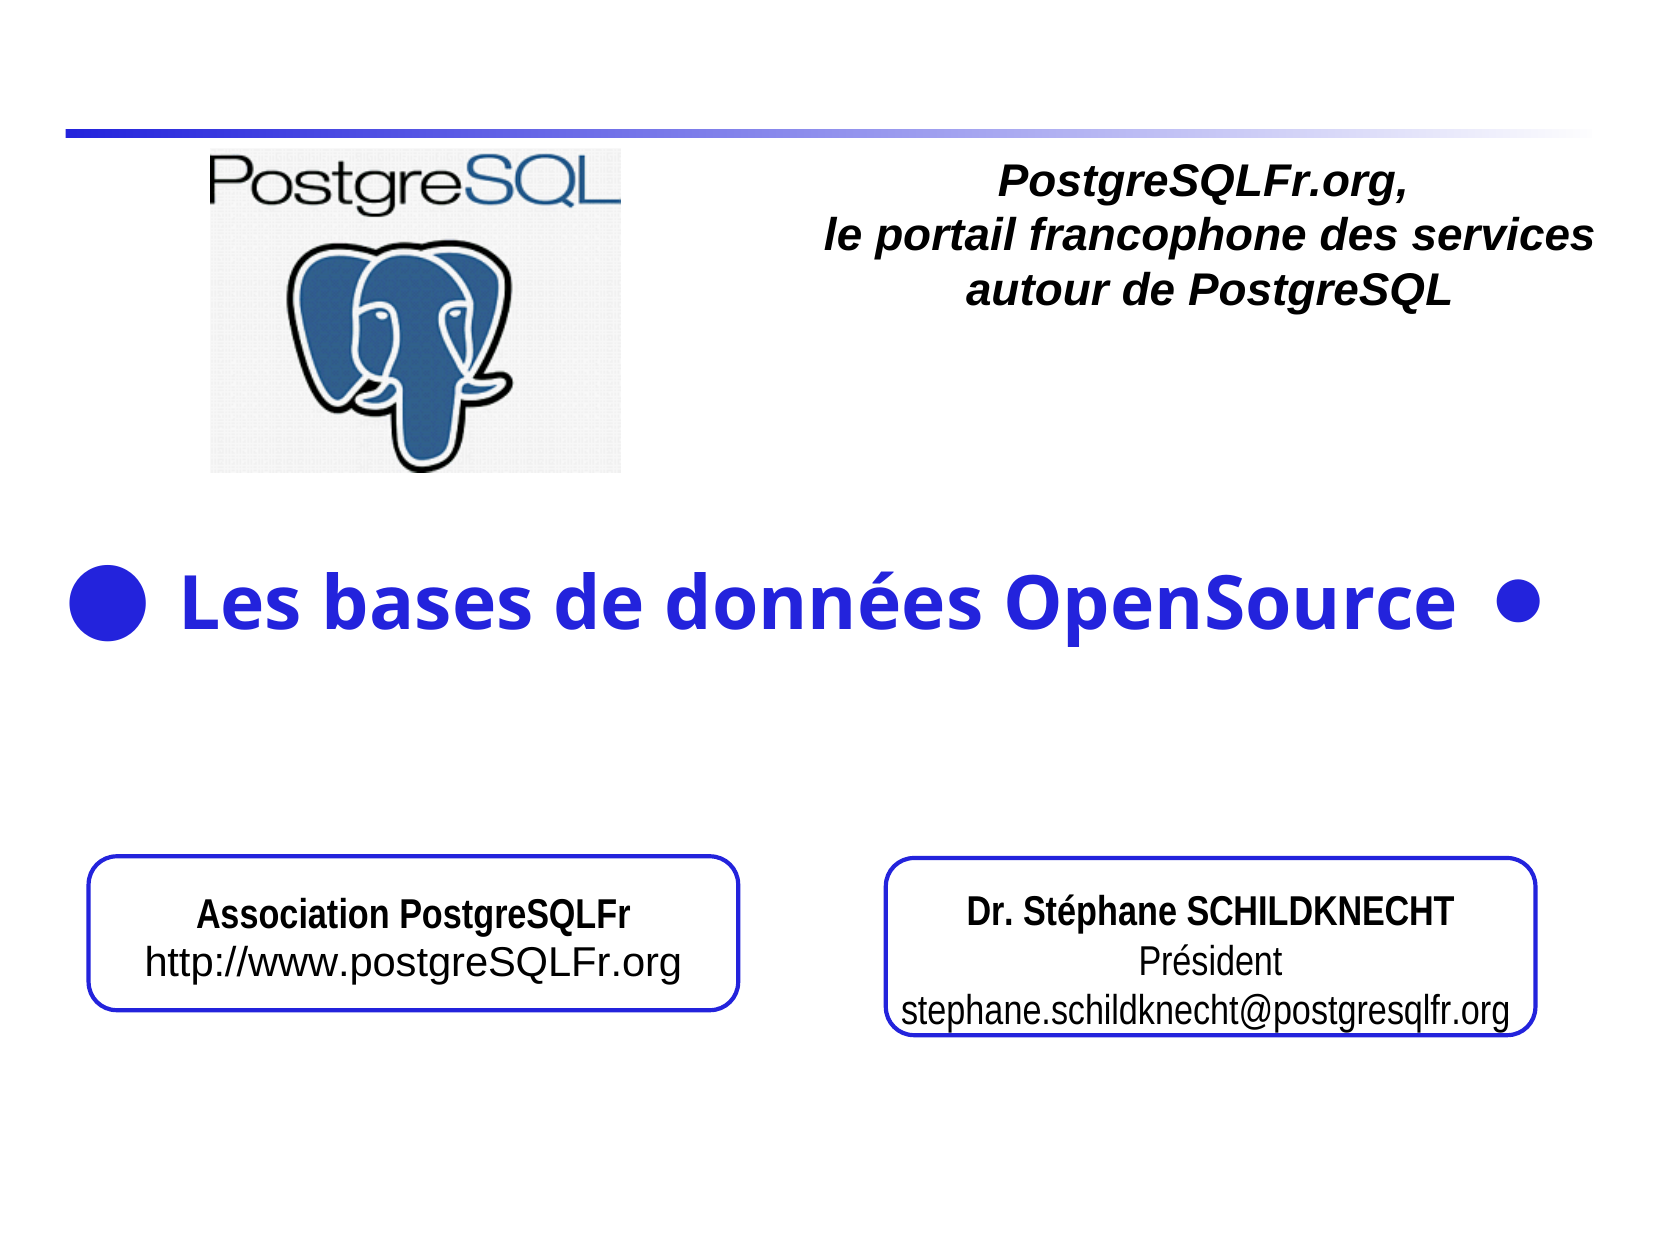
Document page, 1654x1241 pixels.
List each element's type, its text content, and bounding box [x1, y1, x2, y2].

picture [210, 148, 621, 473]
text_box Dr. Stéphane SCHILDKNECHT Président stephane.schildknecht@postgresqlfr.org [888, 877, 1533, 1016]
text_box Association PostgreSQLFr http://www.postgreSQLFr.org [146, 880, 681, 986]
text_box PostgreSQLFr.org, le portail francophone des services autour de PostgreSQL [766, 23, 1654, 442]
text_box ● Les bases de données OpenSource ● [14, 442, 1611, 739]
